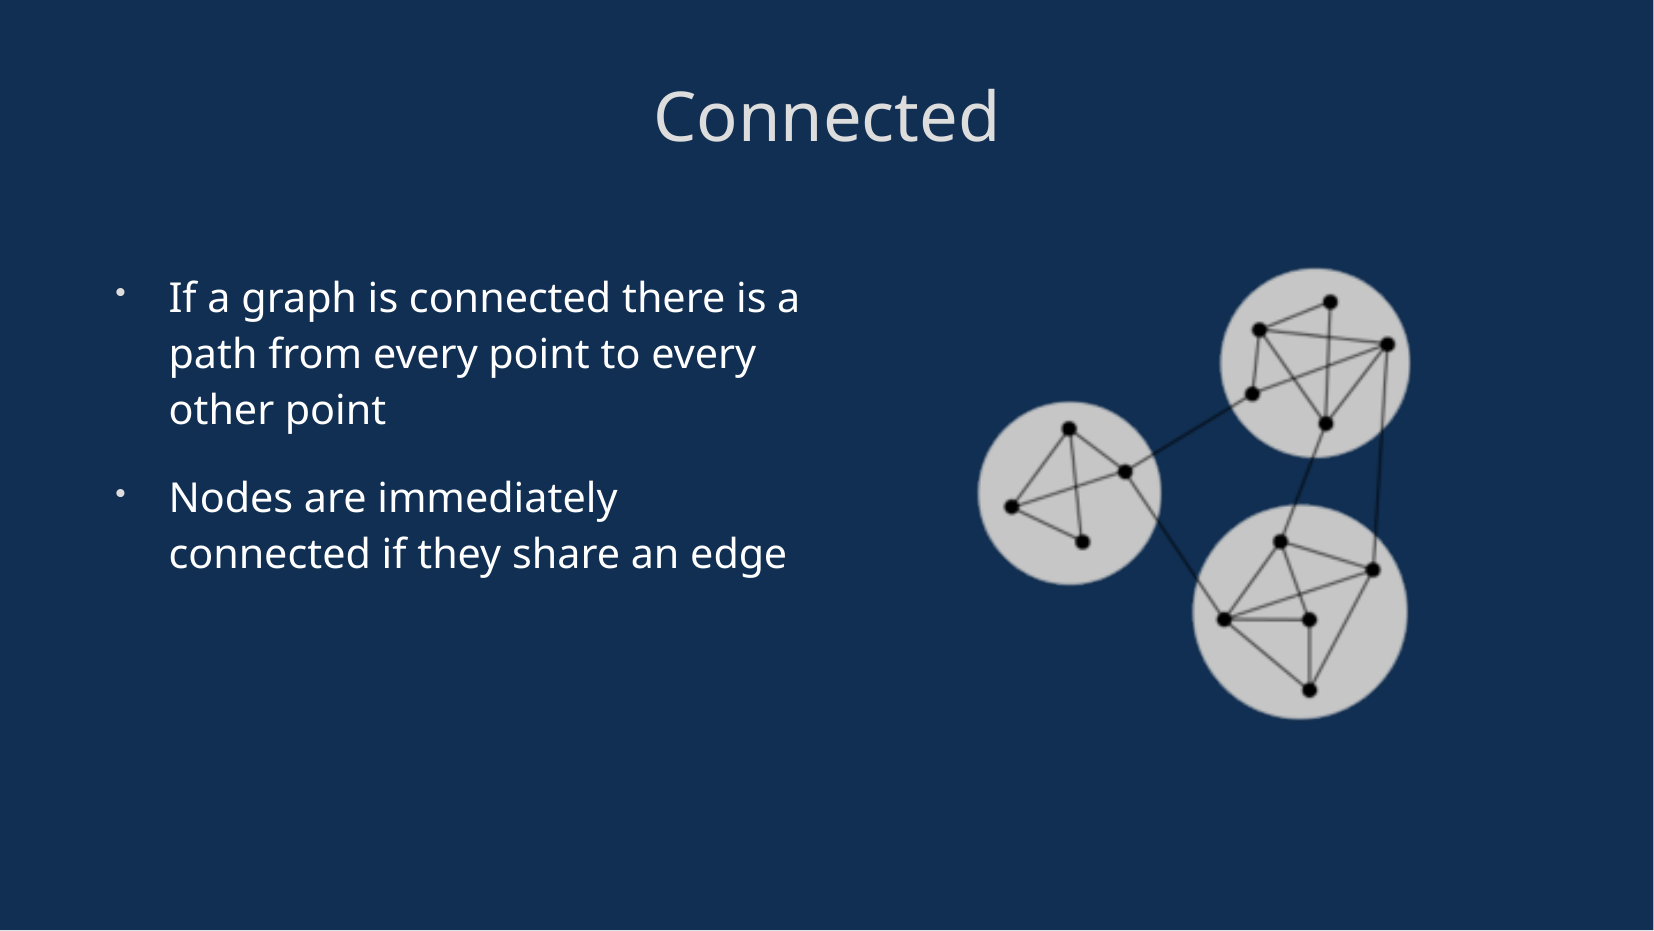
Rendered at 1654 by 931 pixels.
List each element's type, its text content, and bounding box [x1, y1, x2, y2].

picture [974, 265, 1414, 726]
list If a graph is connected there is a path from every point to every other point Nodes are immediately connected if they share an edge [97, 268, 813, 806]
title Connected [82, 63, 1571, 167]
